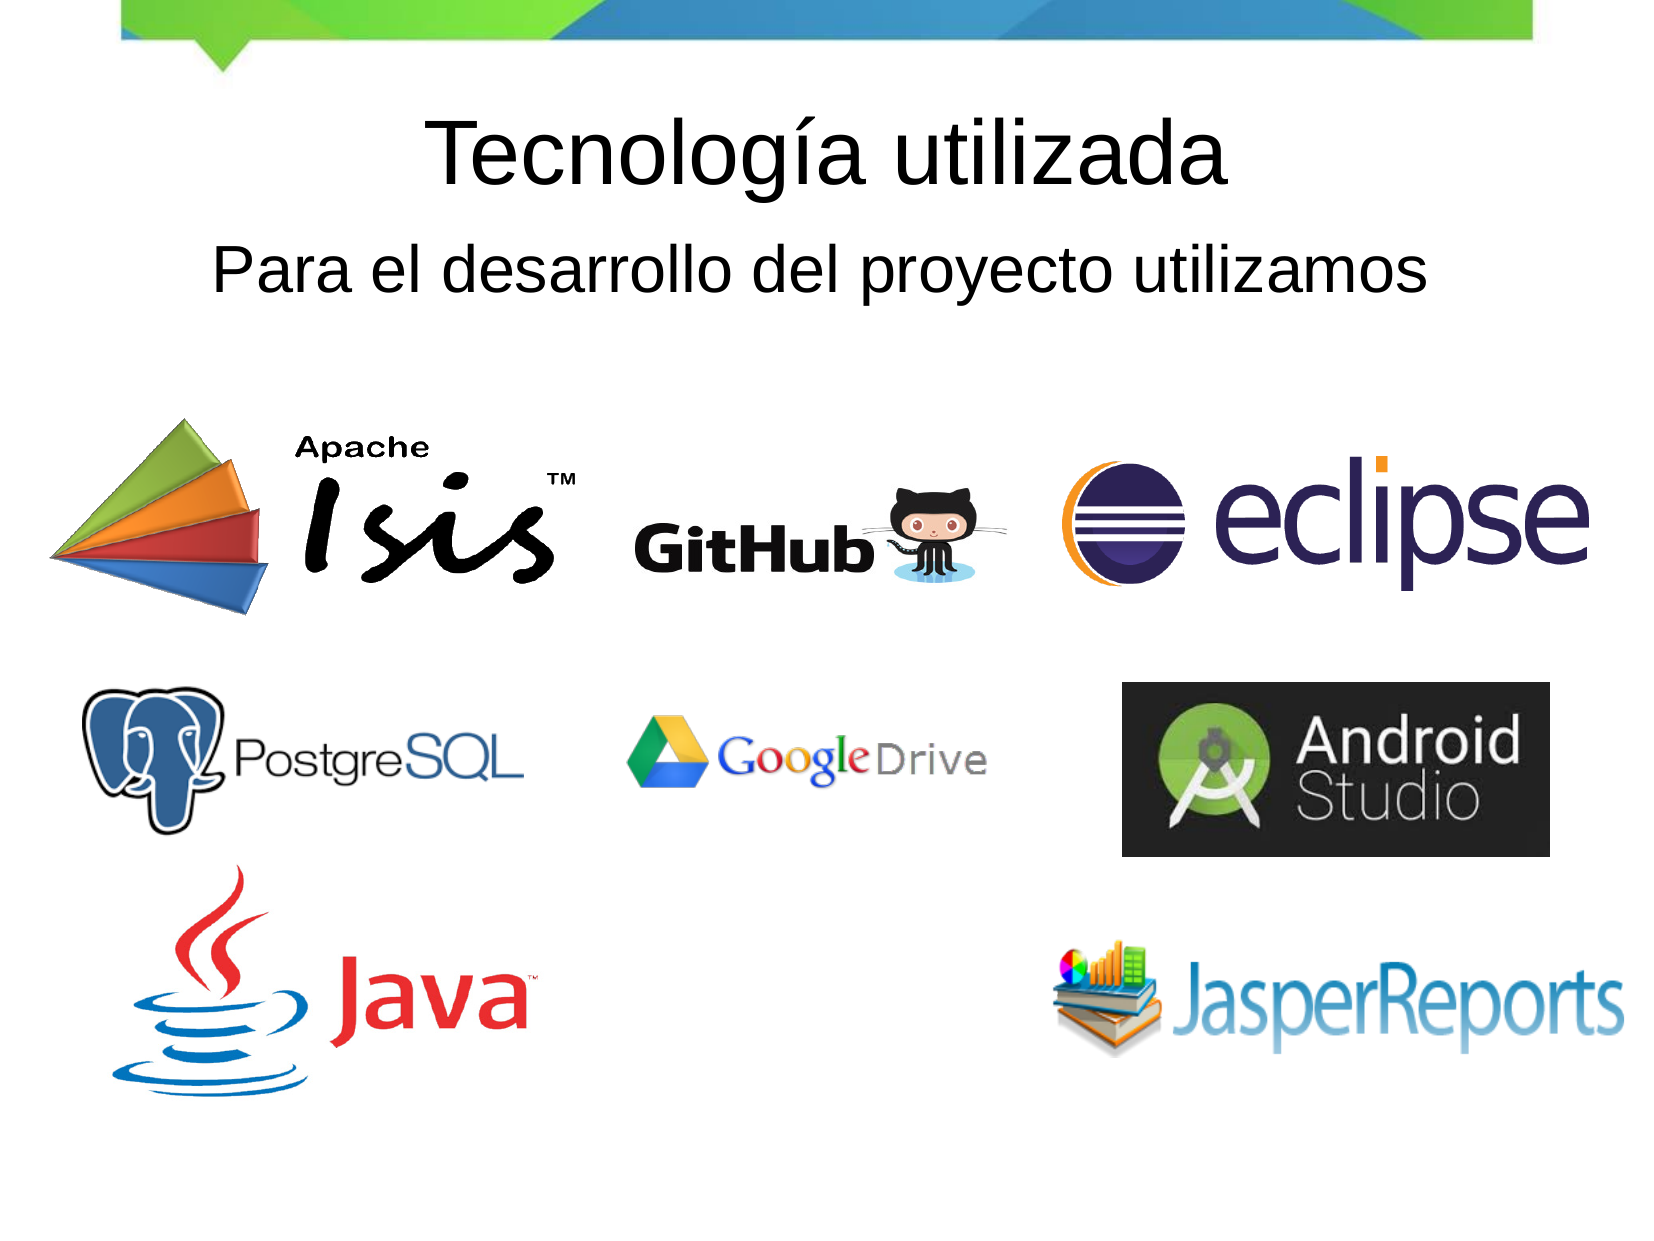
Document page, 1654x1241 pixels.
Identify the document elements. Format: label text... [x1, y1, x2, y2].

title Para el desarrollo del proyecto utilizamos [0, 207, 1642, 331]
title Tecnología utilizada [82, 49, 1571, 207]
picture [0, 0, 1654, 1241]
